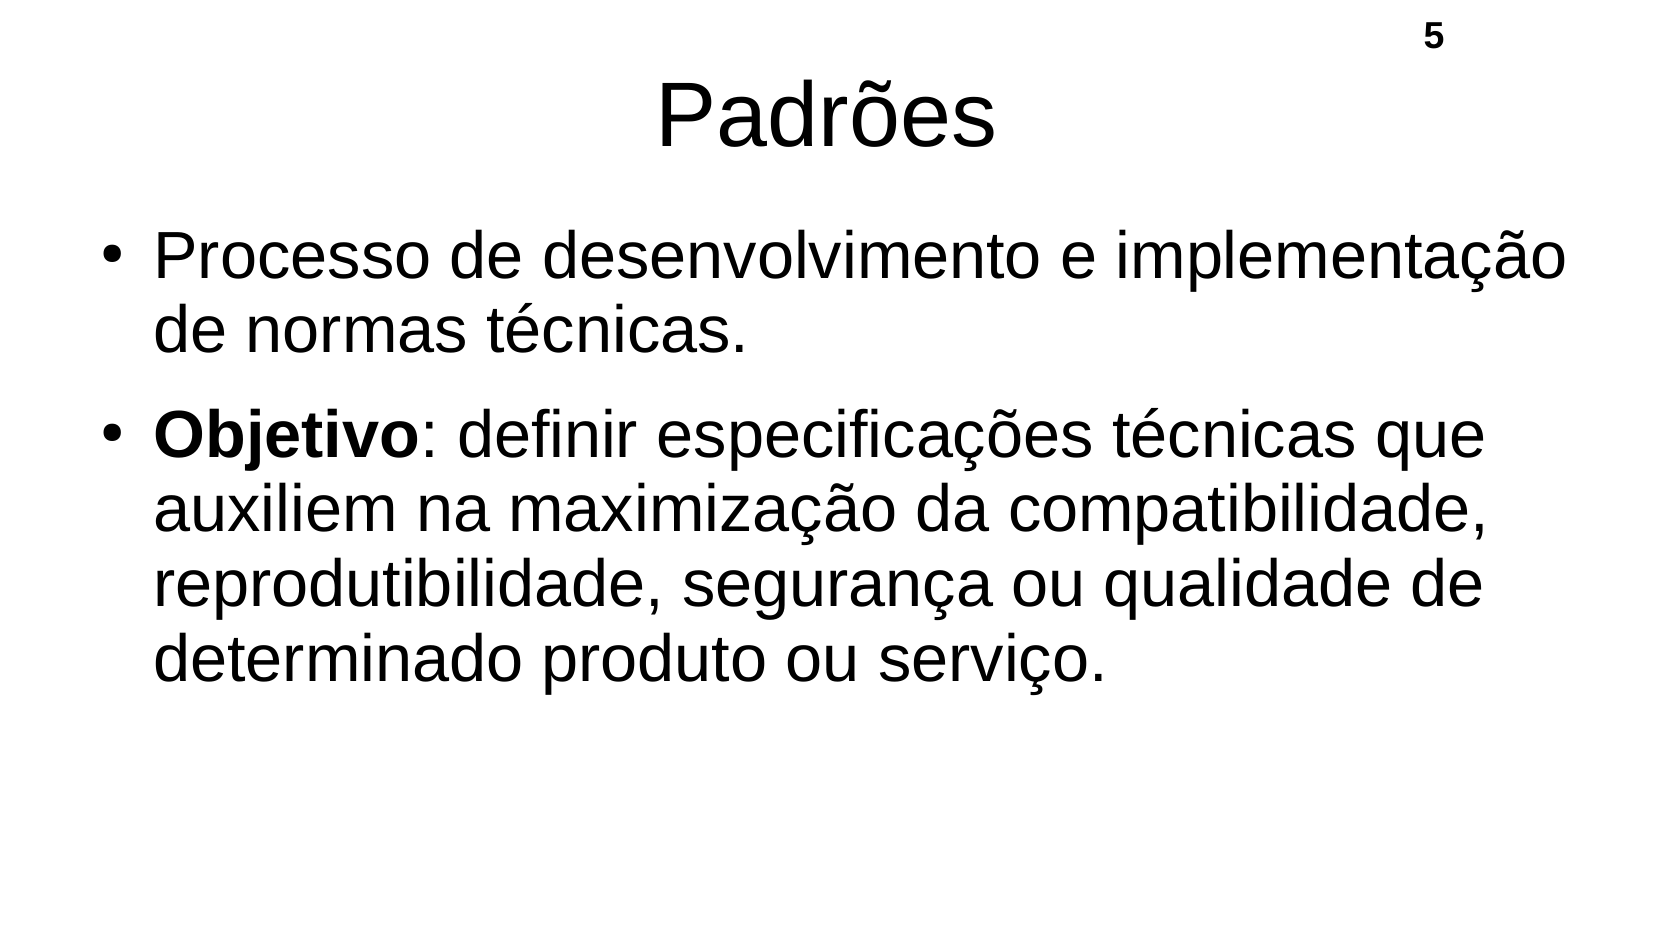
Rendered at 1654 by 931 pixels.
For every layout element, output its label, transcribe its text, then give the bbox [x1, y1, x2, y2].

list Processo de desenvolvimento e implementação de normas técnicas. Objetivo: definir especificações técnicas que auxiliem na maximização da compatibilidade, reprodutibilidade, segurança ou qualidade de determinado produto ou serviço. [82, 217, 1571, 758]
title Padrões [82, 37, 1571, 193]
text_box <número> [1408, 0, 1654, 71]
